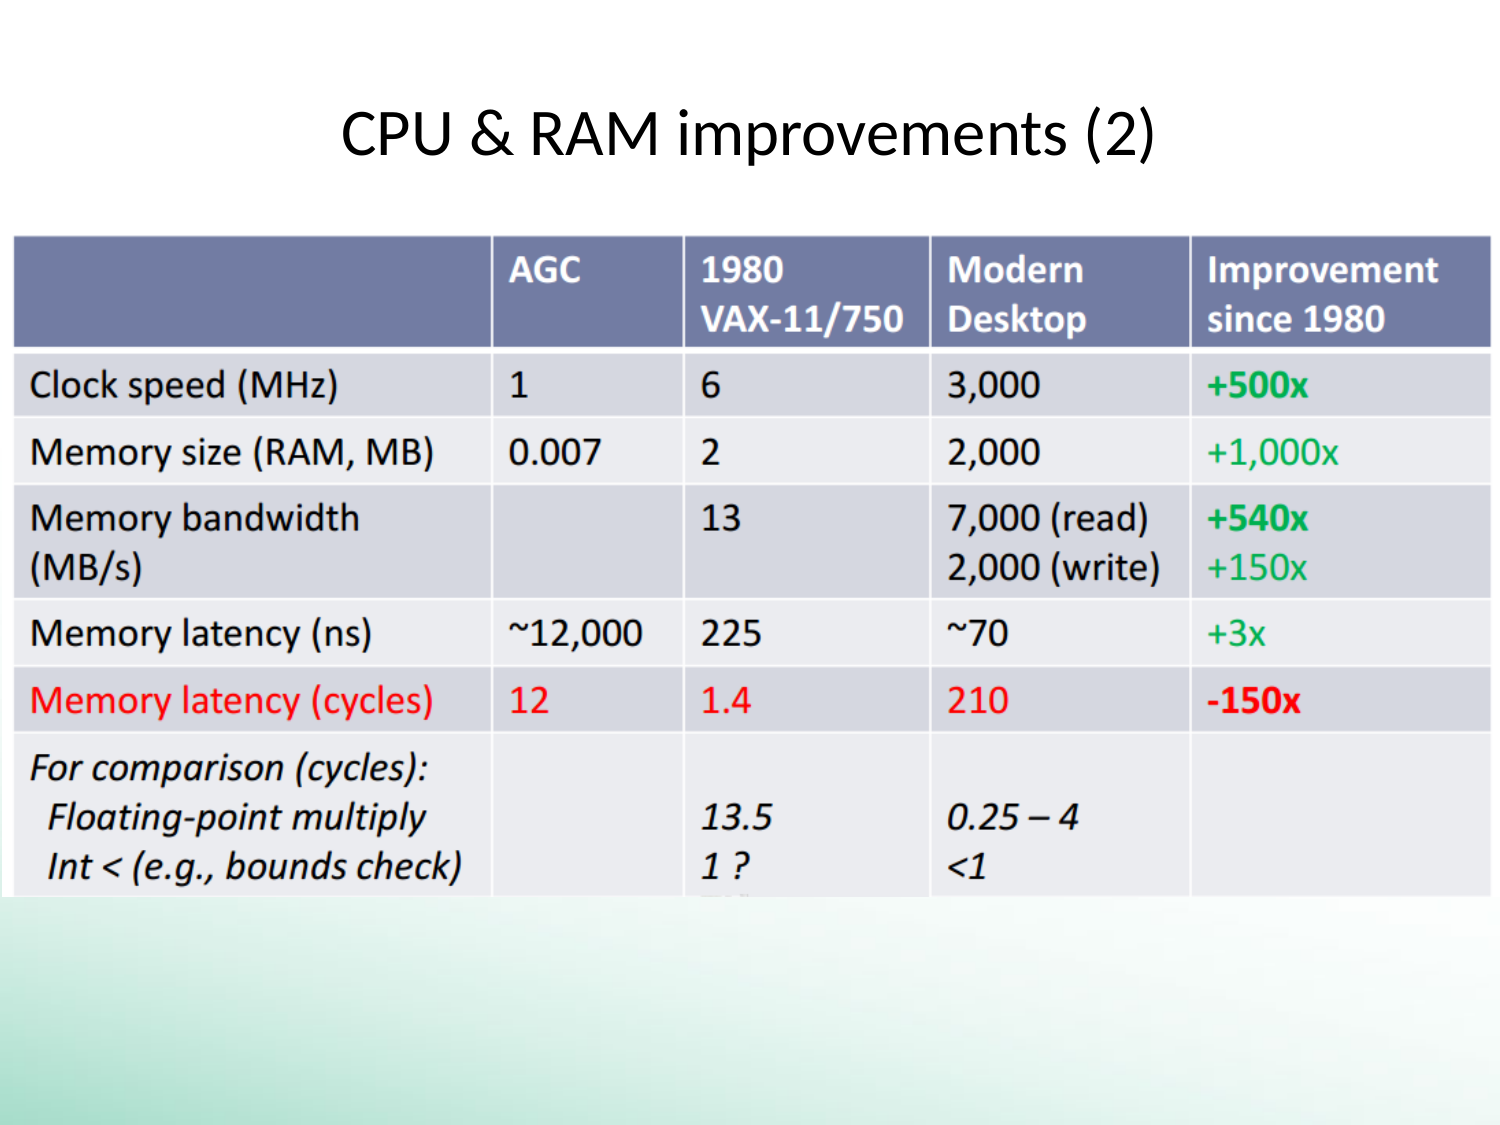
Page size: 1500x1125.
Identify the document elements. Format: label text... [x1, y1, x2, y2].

picture [0, 0, 1500, 1125]
title CPU & RAM improvements (2) [75, 45, 1425, 229]
